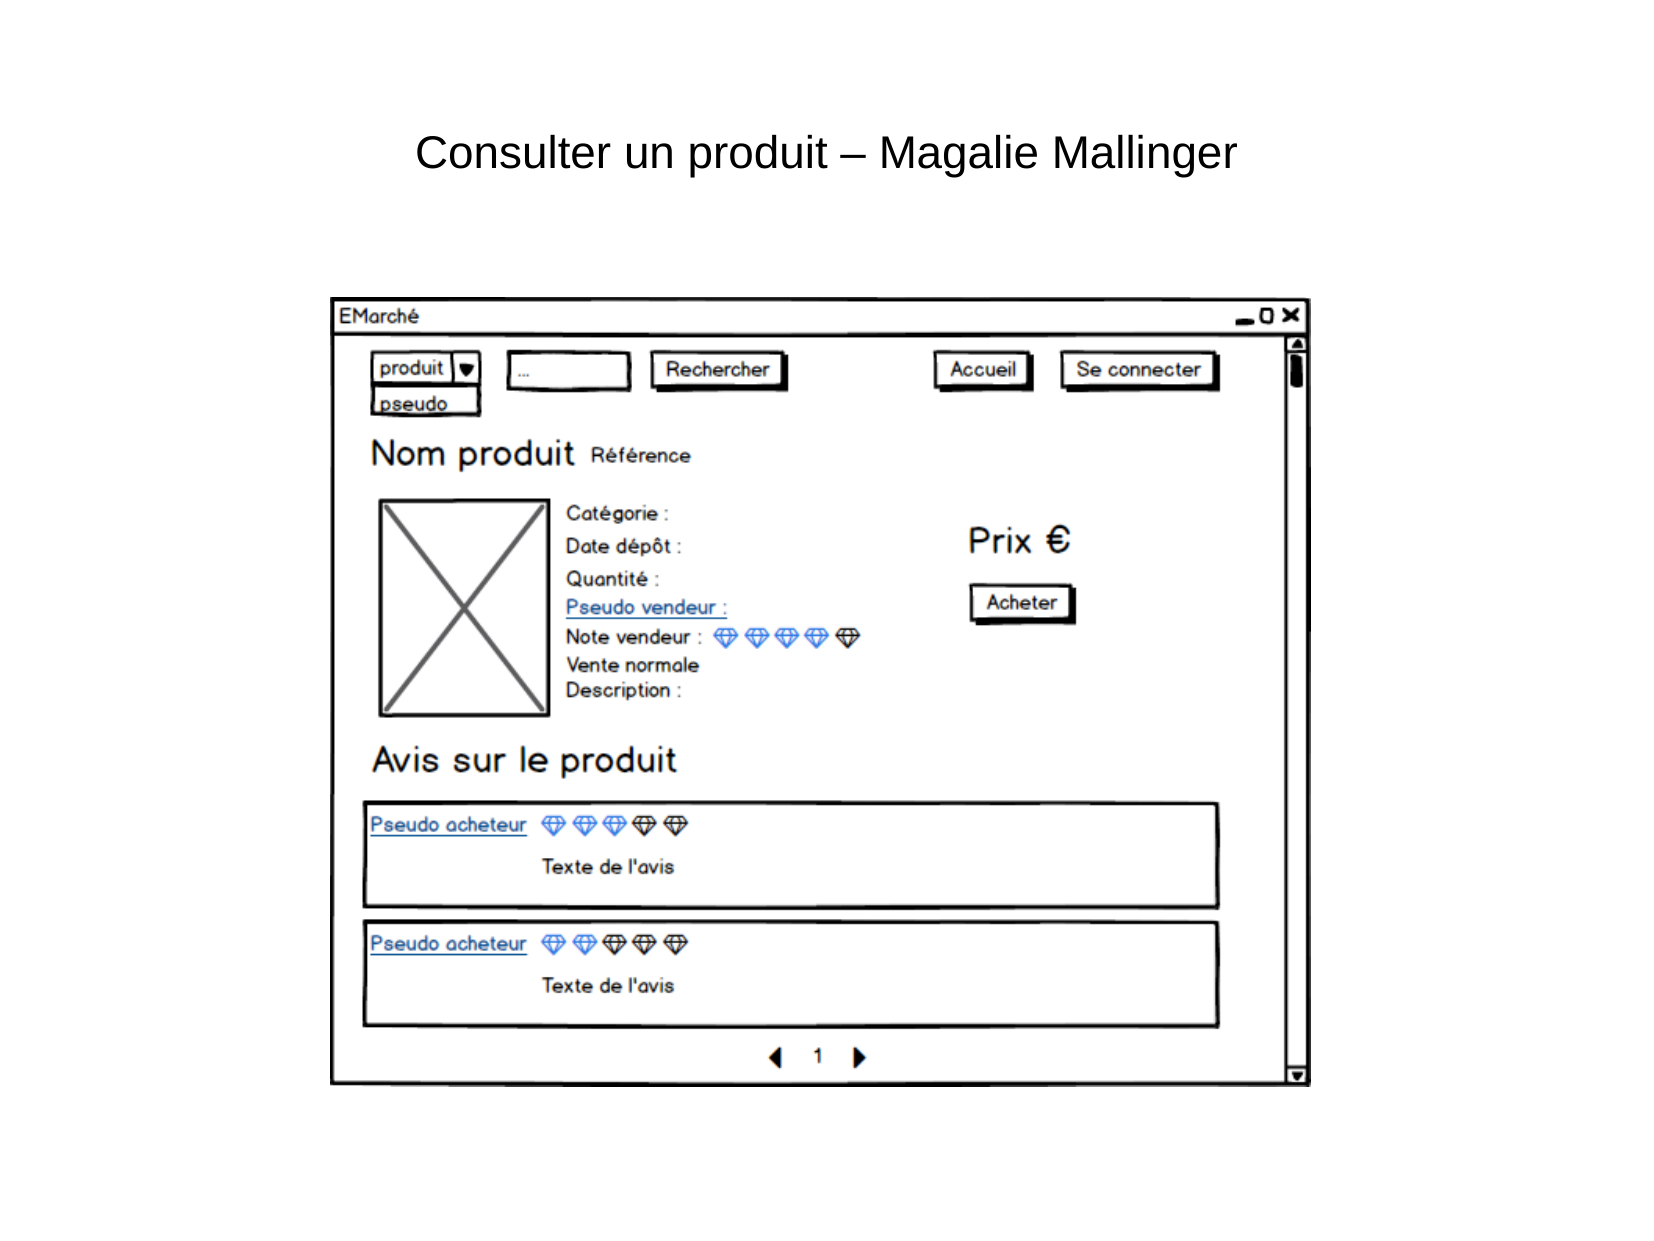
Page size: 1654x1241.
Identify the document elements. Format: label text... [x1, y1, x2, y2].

title Consulter un produit – Magalie Mallinger [82, 49, 1571, 257]
picture [330, 297, 1311, 1087]
